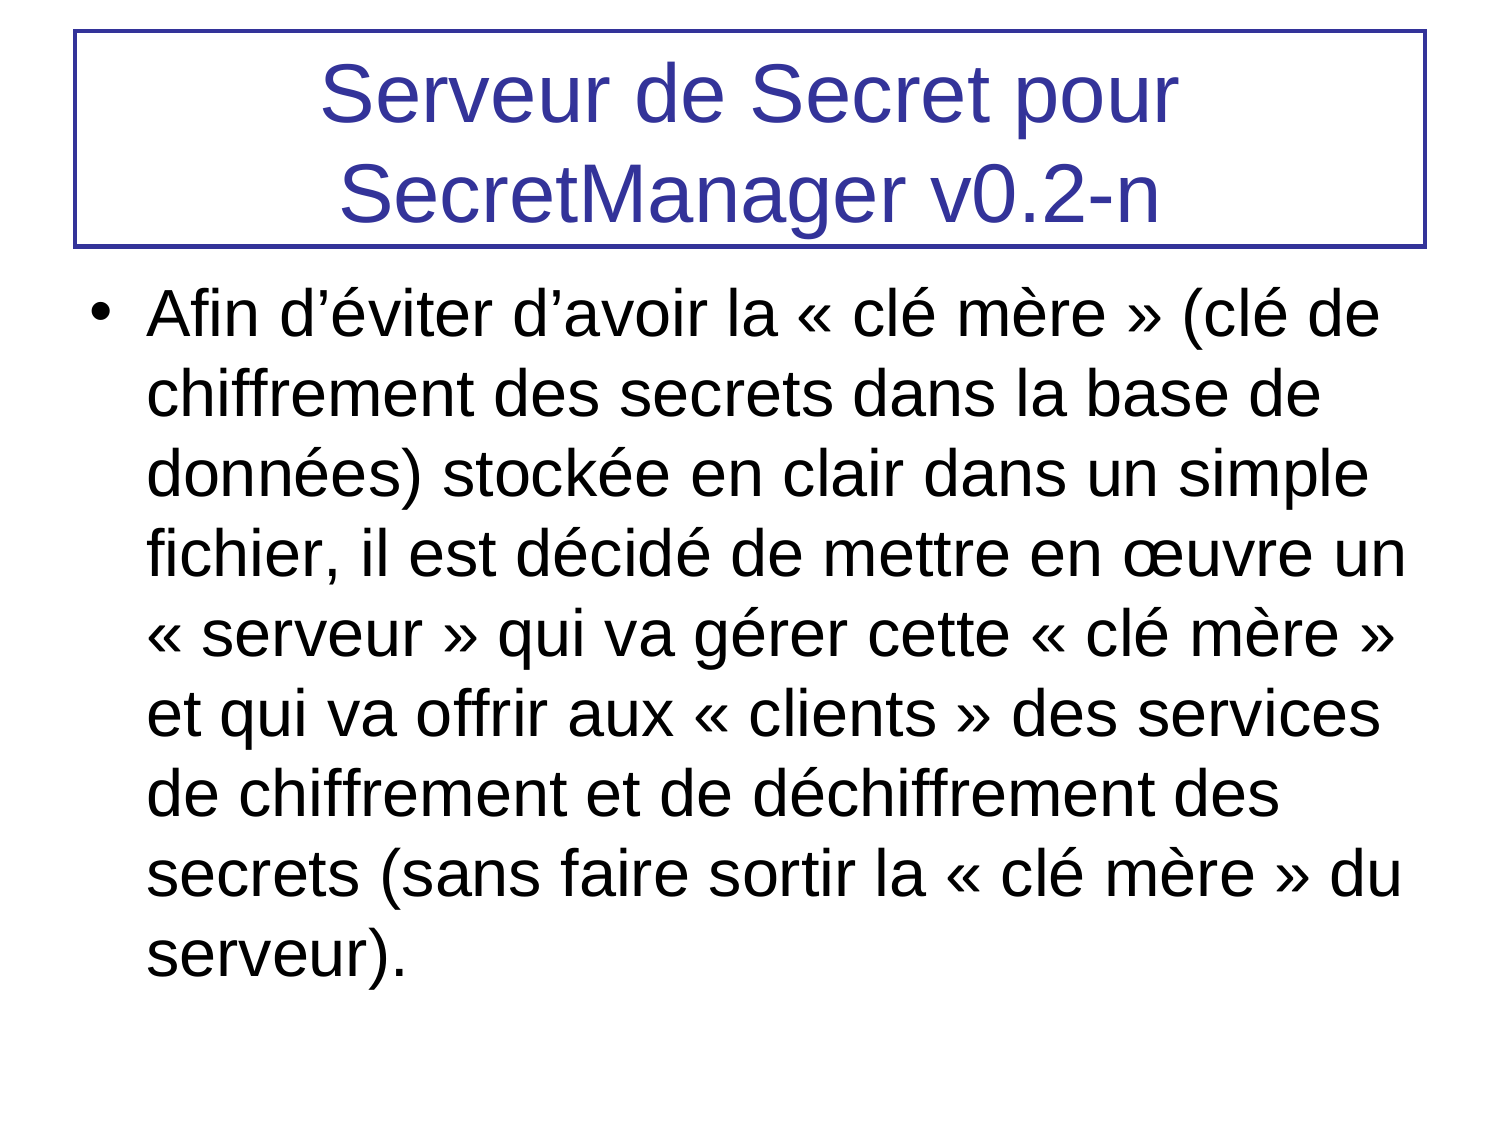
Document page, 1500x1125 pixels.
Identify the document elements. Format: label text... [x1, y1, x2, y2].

list Afin d’éviter d’avoir la « clé mère » (clé de chiffrement des secrets dans la base de données) stockée en clair dans un simple fichier, il est décidé de mettre en œuvre un « serveur » qui va gérer cette « clé mère » et qui va offrir aux « clients » des services de chiffrement et de déchiffrement des secrets (sans faire sortir la « clé mère » du serveur). [75, 262, 1426, 1006]
title Serveur de Secret pour SecretManager v0.2-n [75, 31, 1426, 247]
